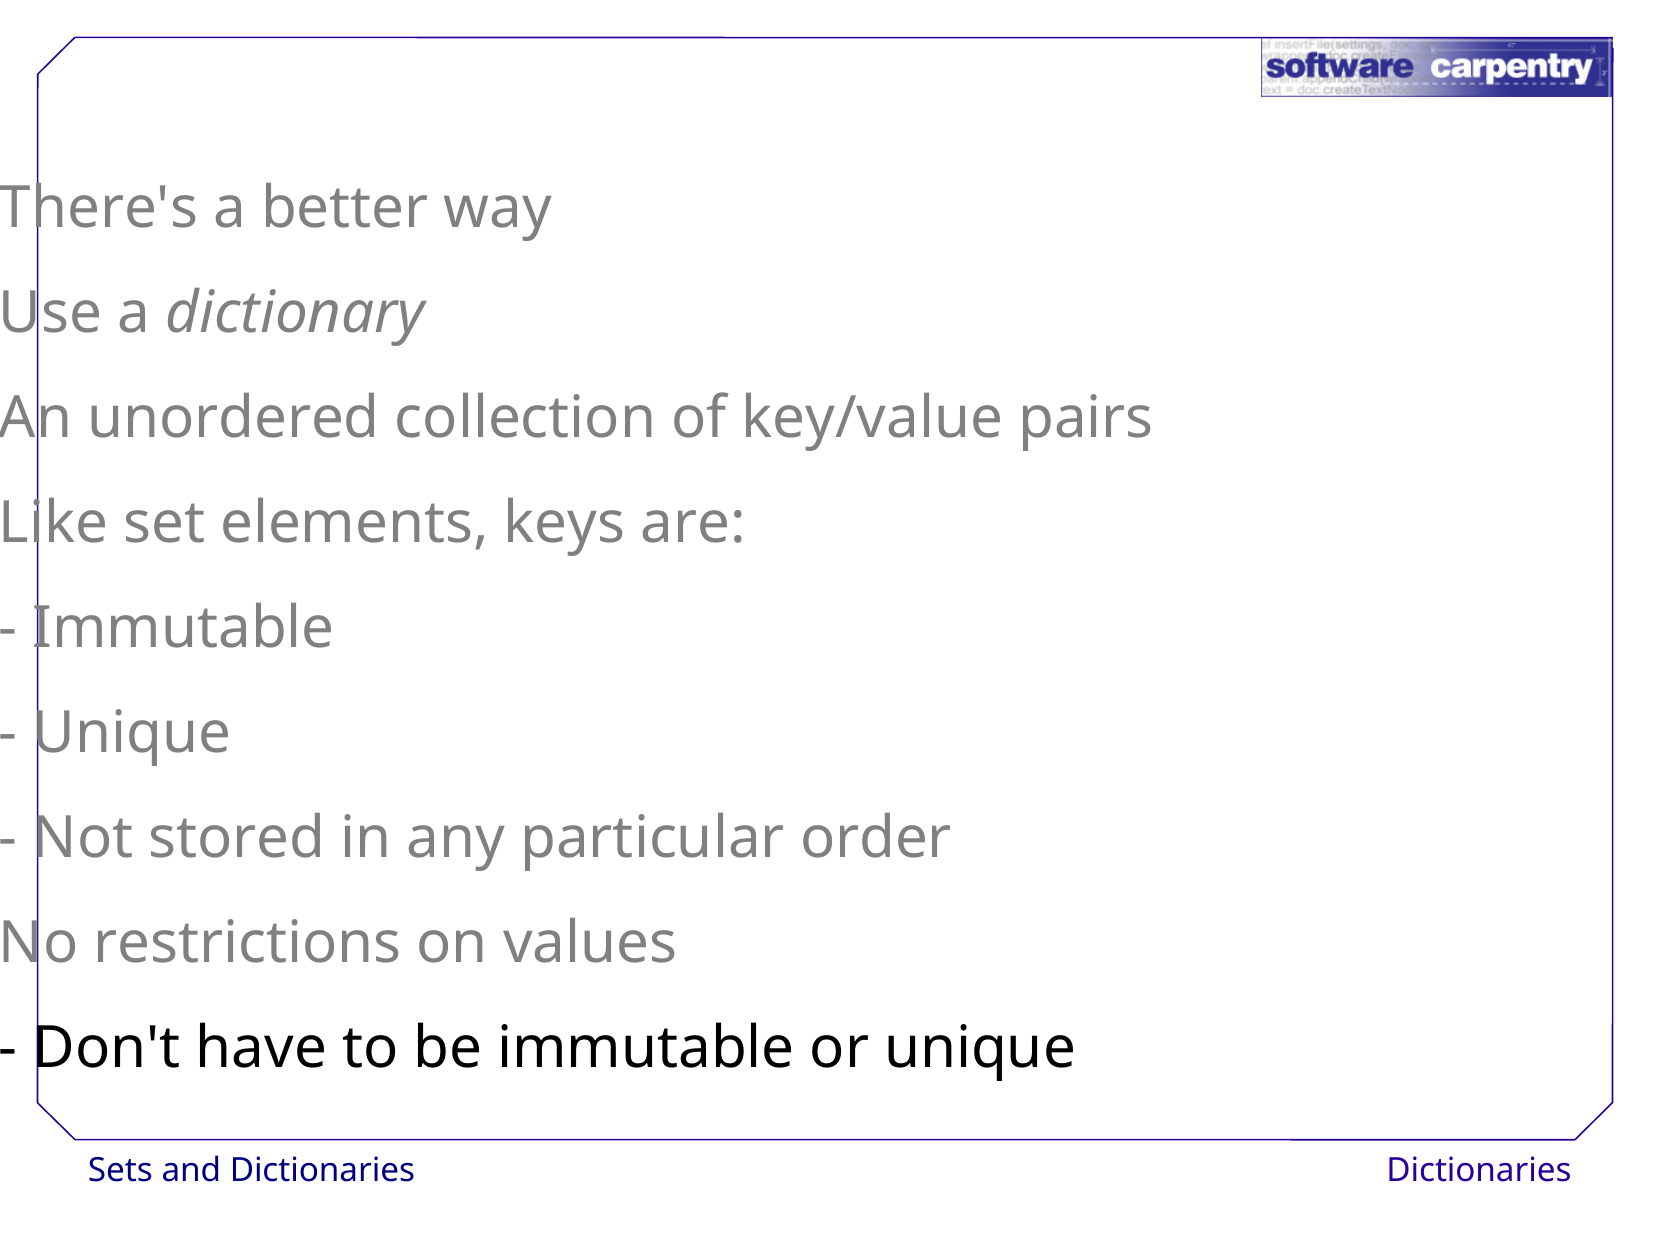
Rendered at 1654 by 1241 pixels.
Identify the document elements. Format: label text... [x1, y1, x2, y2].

picture [1261, 39, 1613, 97]
text_box There's a better way Use a dictionary An unordered collection of key/value pairs Like set elements, keys are: - Immutable - Unique - Not stored in any particular order No restrictions on values - Don't have to be immutable or unique [0, 126, 1319, 1087]
